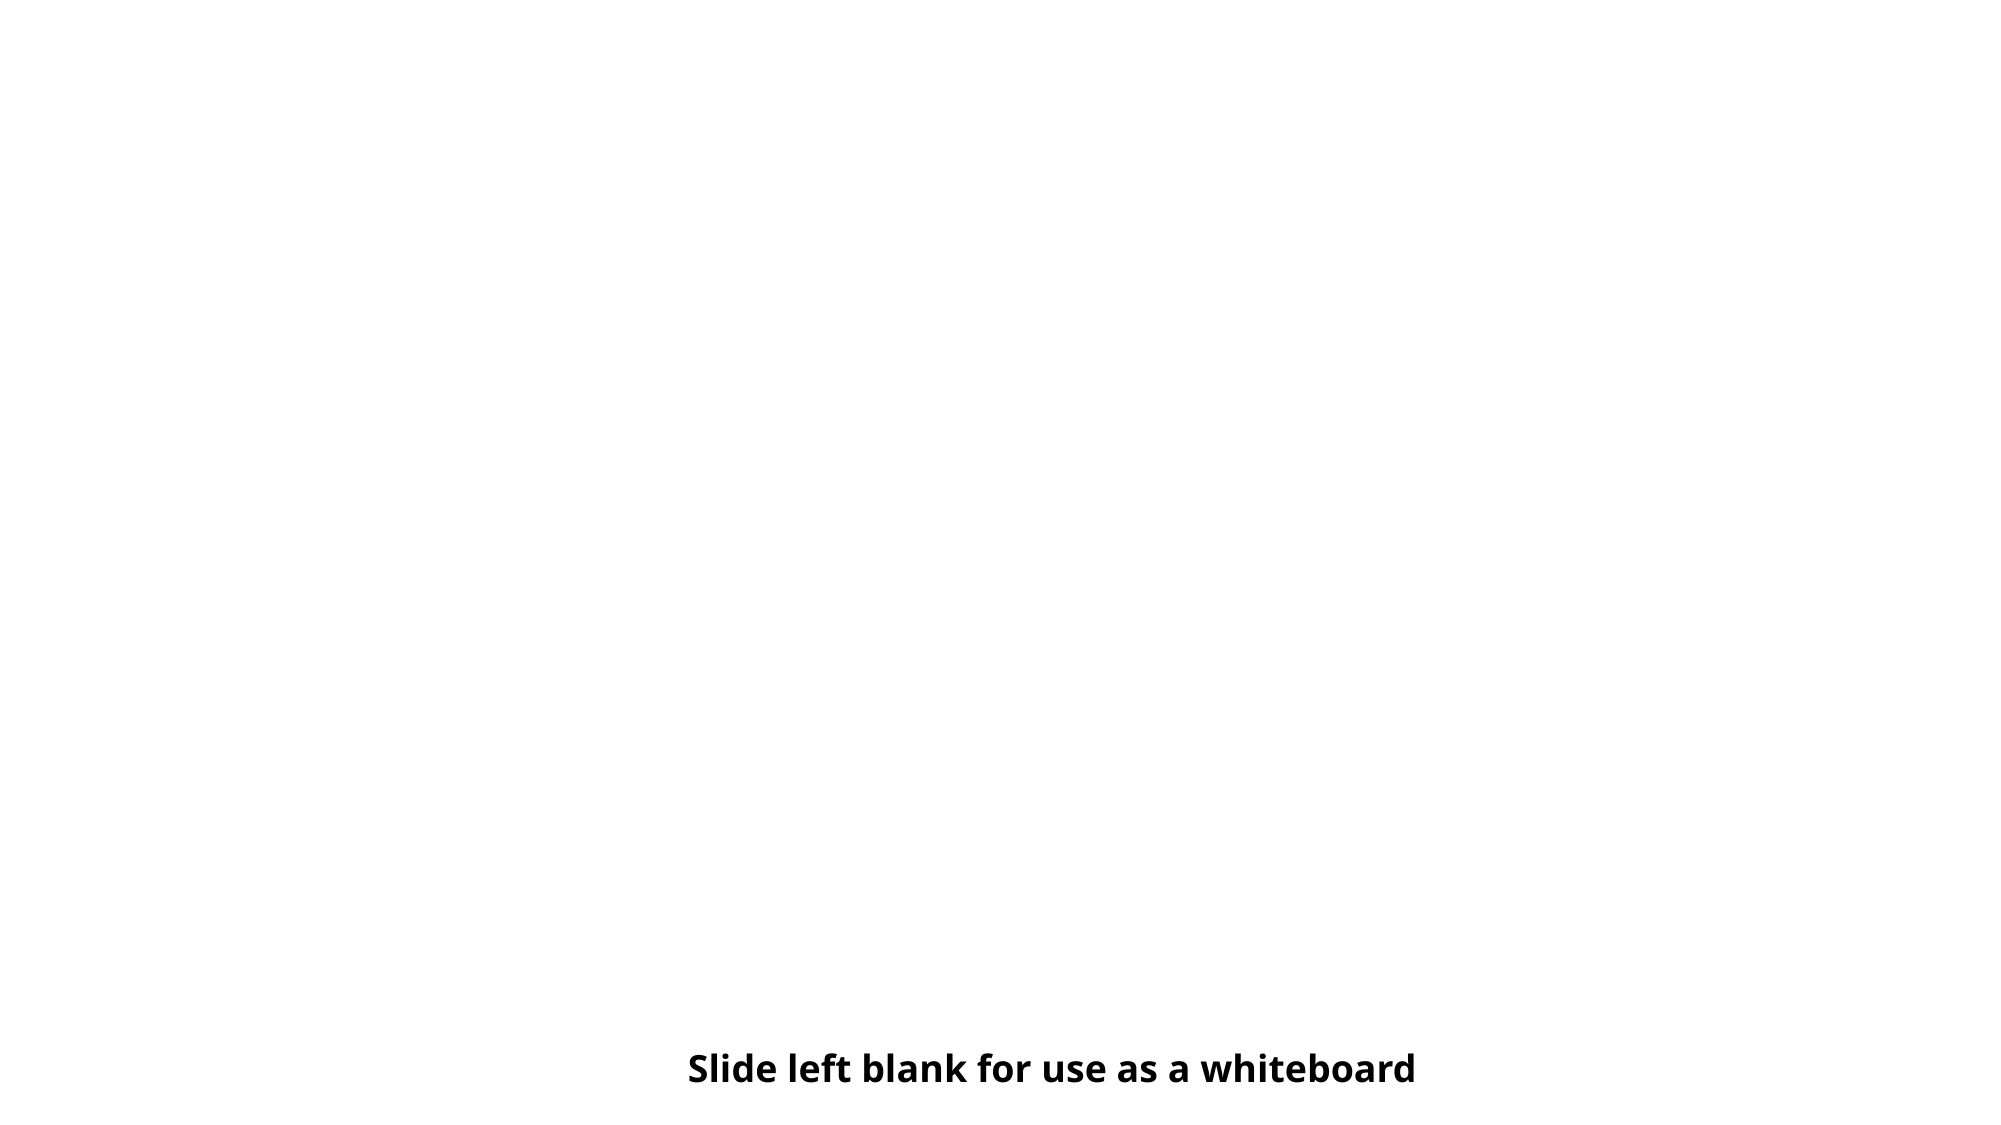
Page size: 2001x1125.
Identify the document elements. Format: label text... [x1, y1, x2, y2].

text_box Slide left blank for use as a whiteboard [672, 1037, 1328, 1099]
